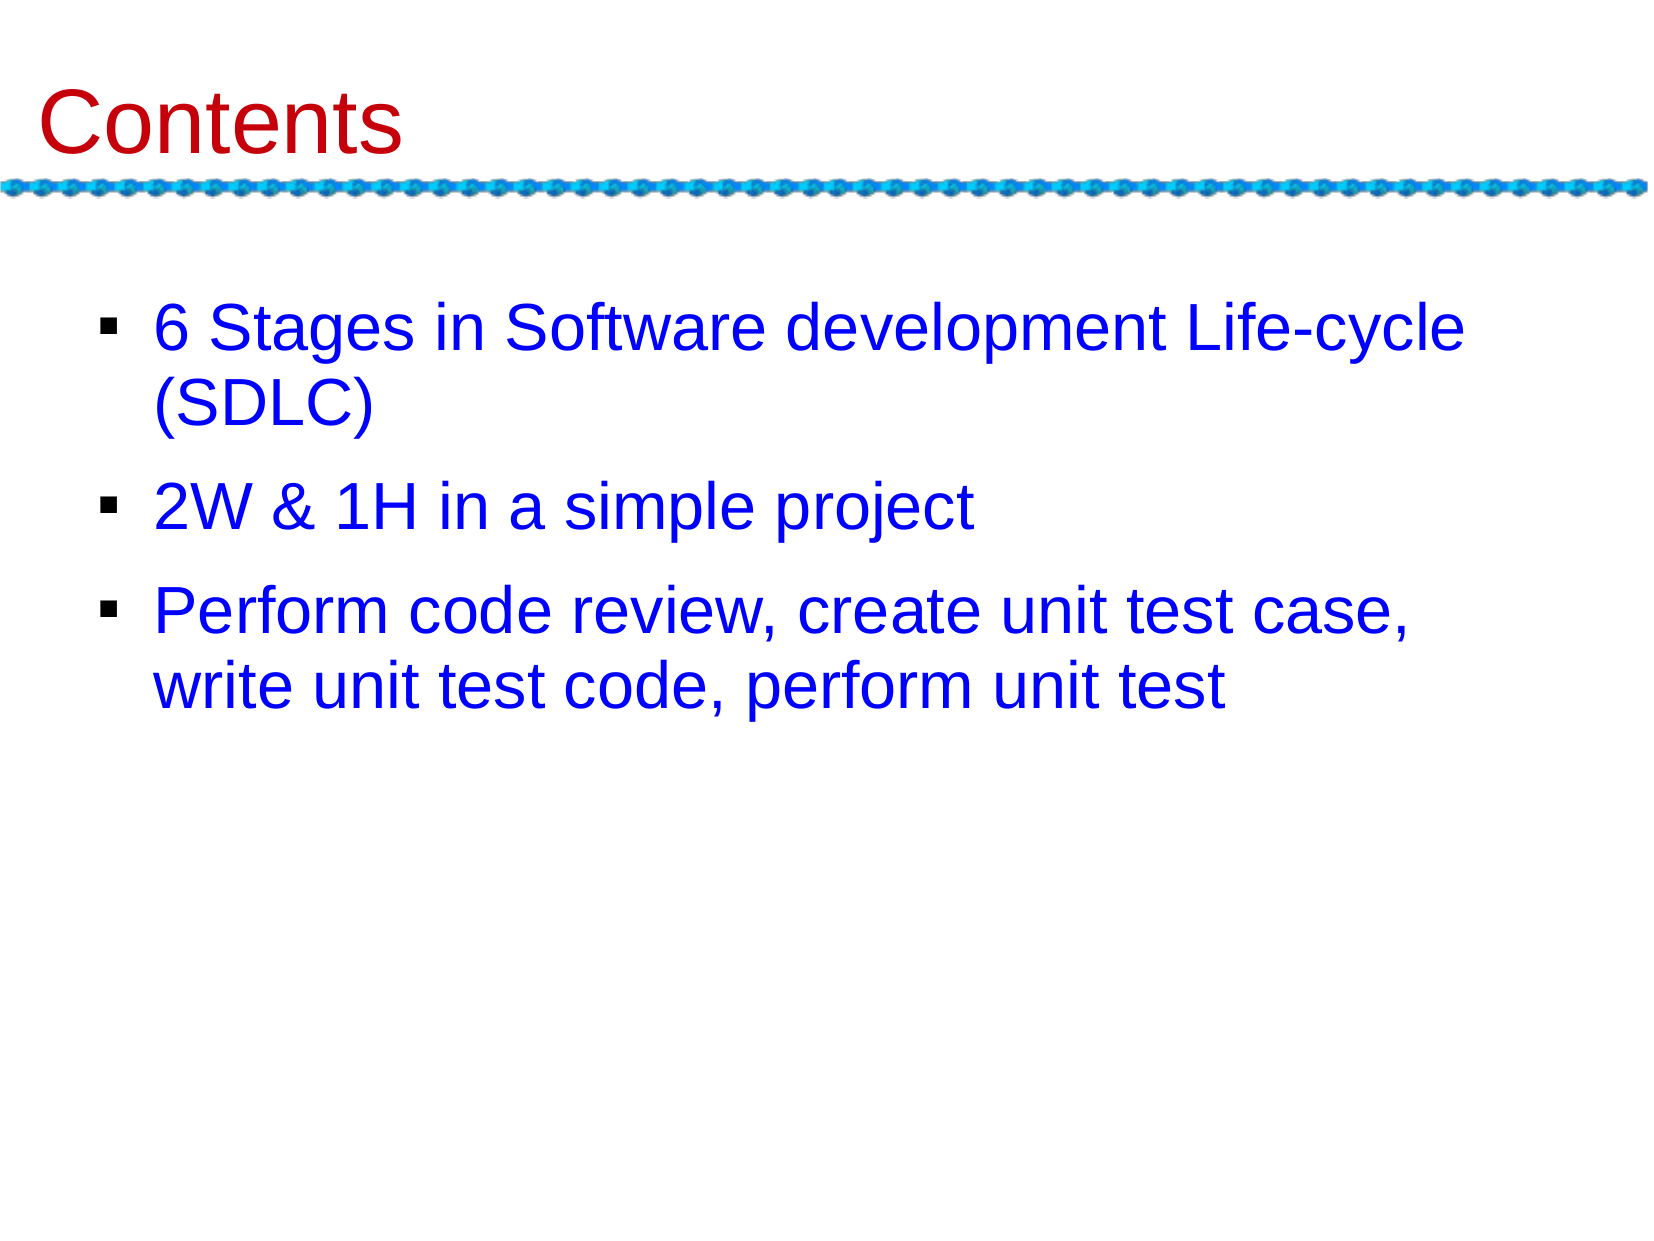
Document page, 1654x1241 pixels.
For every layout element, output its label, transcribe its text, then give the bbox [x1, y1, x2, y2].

list 6 Stages in Software development Life-cycle (SDLC) 2W & 1H in a simple project Perform code review, create unit test case, write unit test code, perform unit test [82, 290, 1571, 1163]
title Contents [37, 37, 1651, 208]
picture [0, 178, 37, 199]
